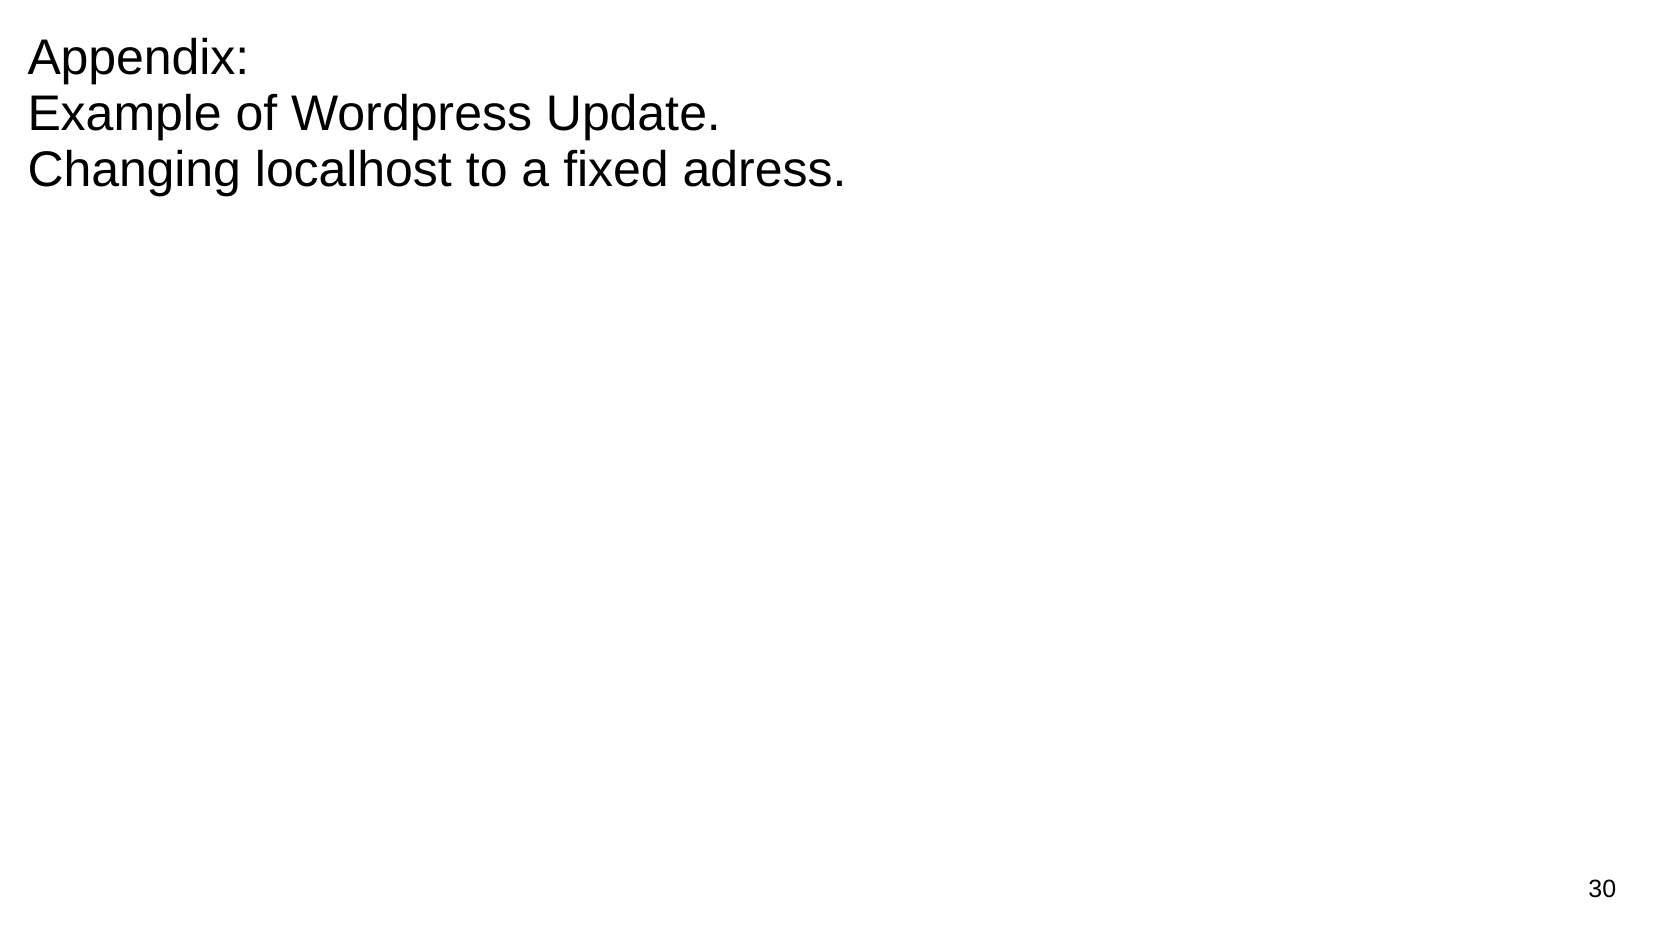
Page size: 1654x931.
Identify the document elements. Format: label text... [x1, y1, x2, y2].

subtitle Appendix: Example of Wordpress Update. Changing localhost to a fixed adress. [27, 29, 1599, 197]
text_box <number> [1573, 867, 1636, 911]
